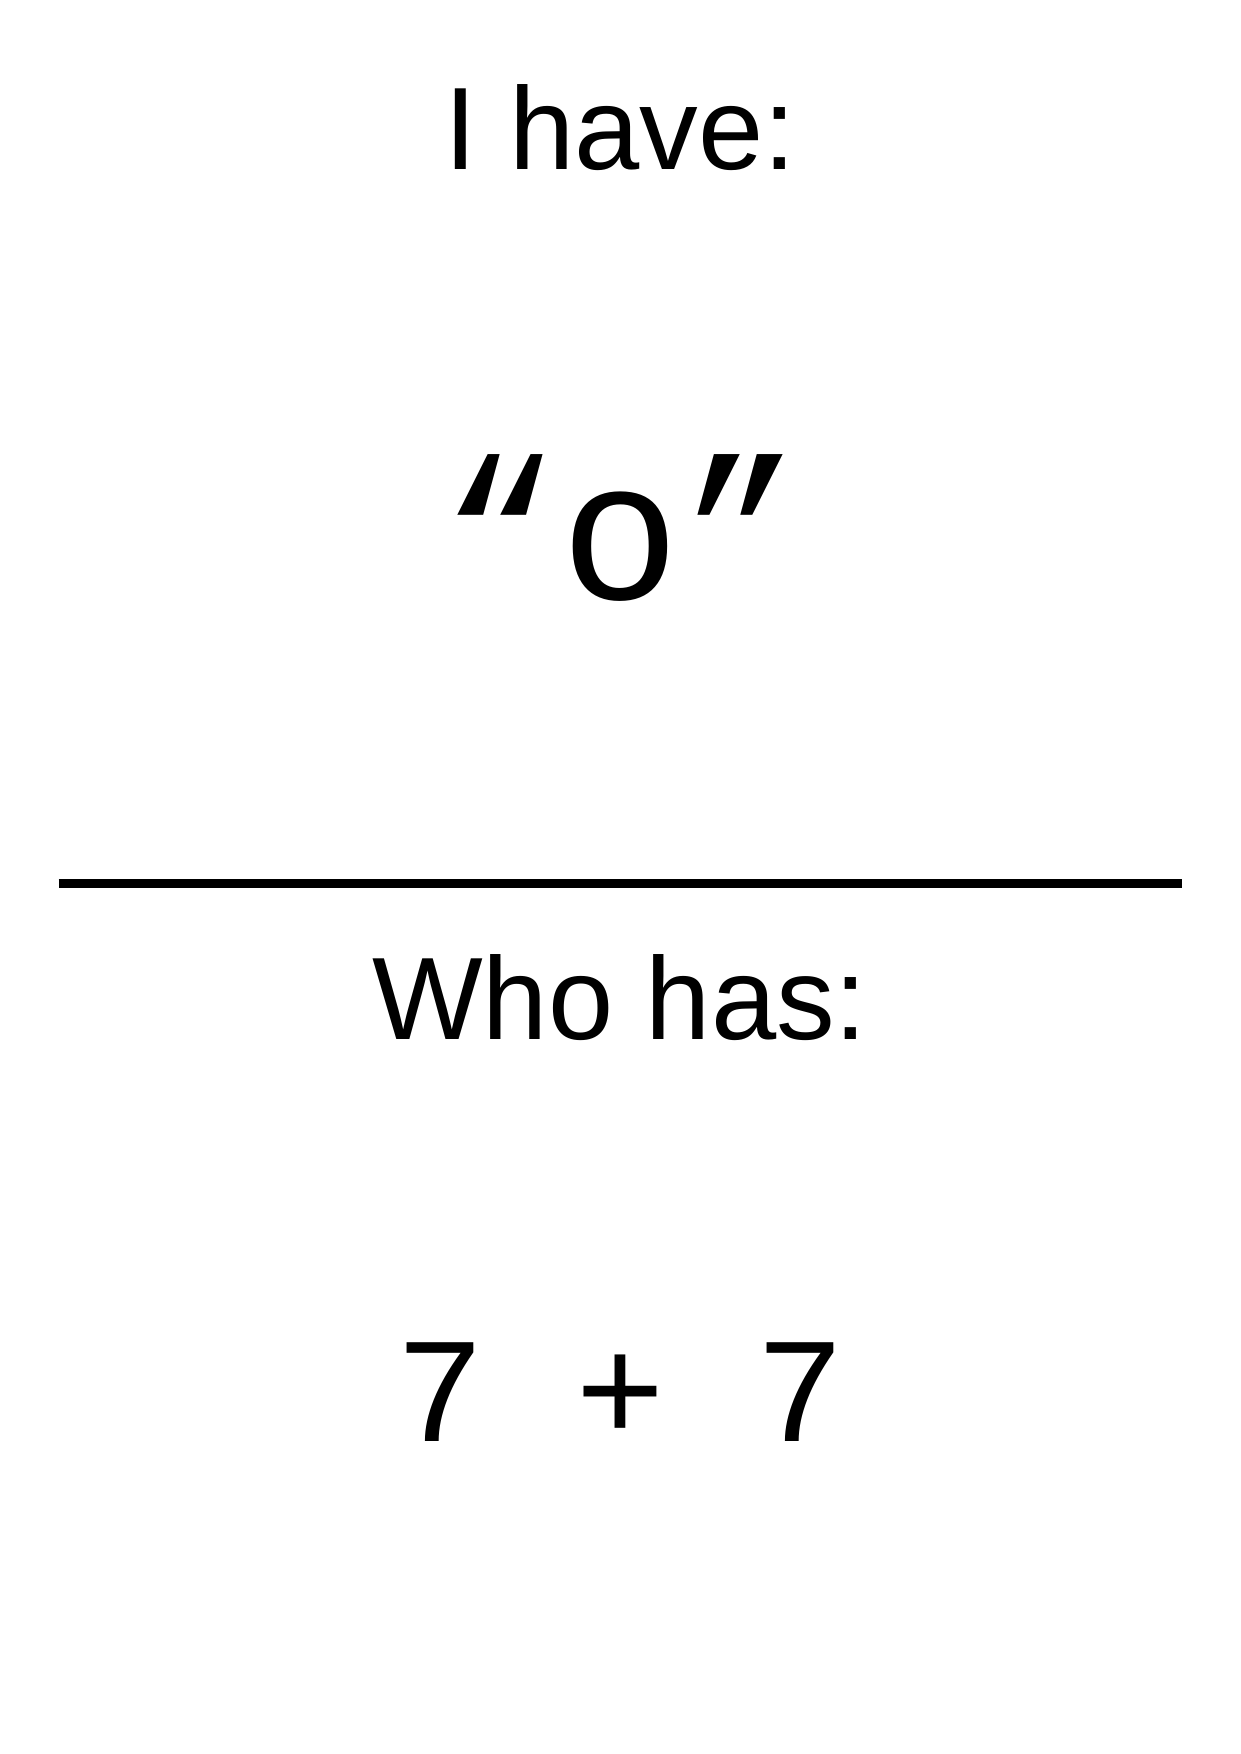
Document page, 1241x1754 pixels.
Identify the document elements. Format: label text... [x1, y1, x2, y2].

subtitle I have: [58, 49, 1182, 209]
text_box “o” [58, 268, 1182, 824]
text_box Who has: [58, 919, 1182, 1079]
text_box 7 + 7 [58, 1123, 1182, 1679]
